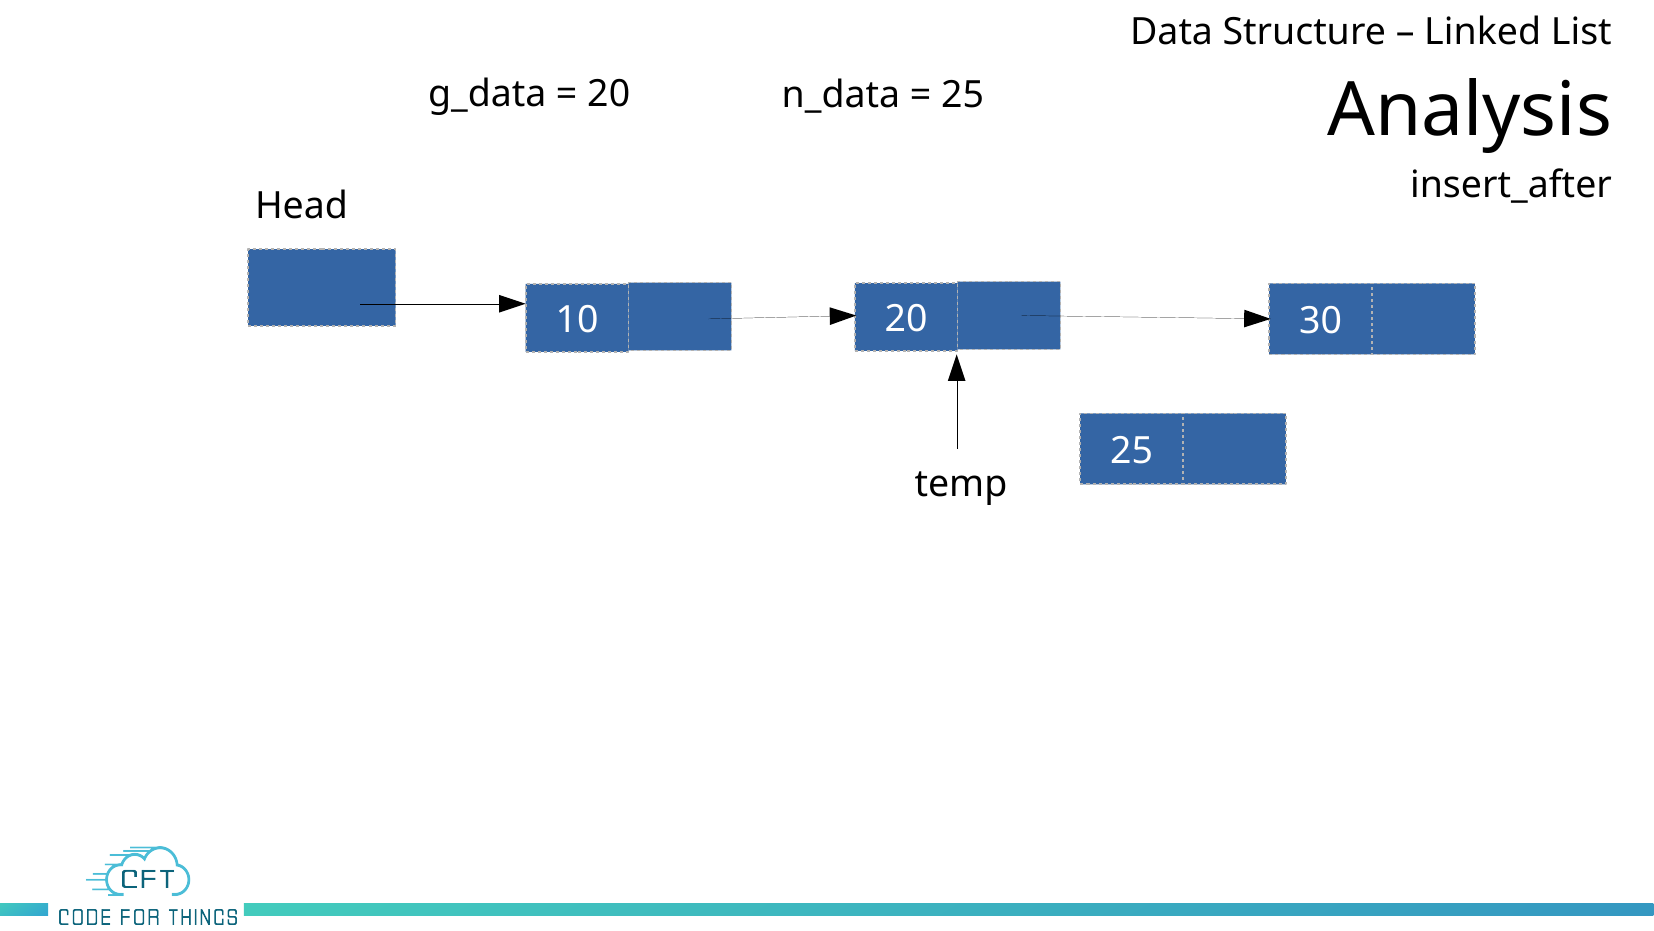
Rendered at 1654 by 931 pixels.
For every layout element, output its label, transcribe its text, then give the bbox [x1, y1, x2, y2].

text_box 30 [1269, 283, 1373, 355]
text_box 25 [1080, 413, 1184, 485]
text_box [1373, 283, 1475, 355]
picture [59, 846, 237, 925]
text_box Head [240, 171, 407, 251]
title Data Structure – Linked List Analysis insert_after [1093, 0, 1613, 216]
text_box 20 [854, 283, 958, 351]
text_box [1184, 413, 1286, 485]
text_box [957, 281, 1061, 350]
text_box [248, 251, 396, 326]
text_box temp [899, 449, 1063, 520]
text_box n_data = 25 [766, 59, 1052, 130]
text_box 10 [525, 283, 629, 352]
text_box g_data = 20 [413, 59, 766, 130]
text_box [628, 282, 732, 351]
